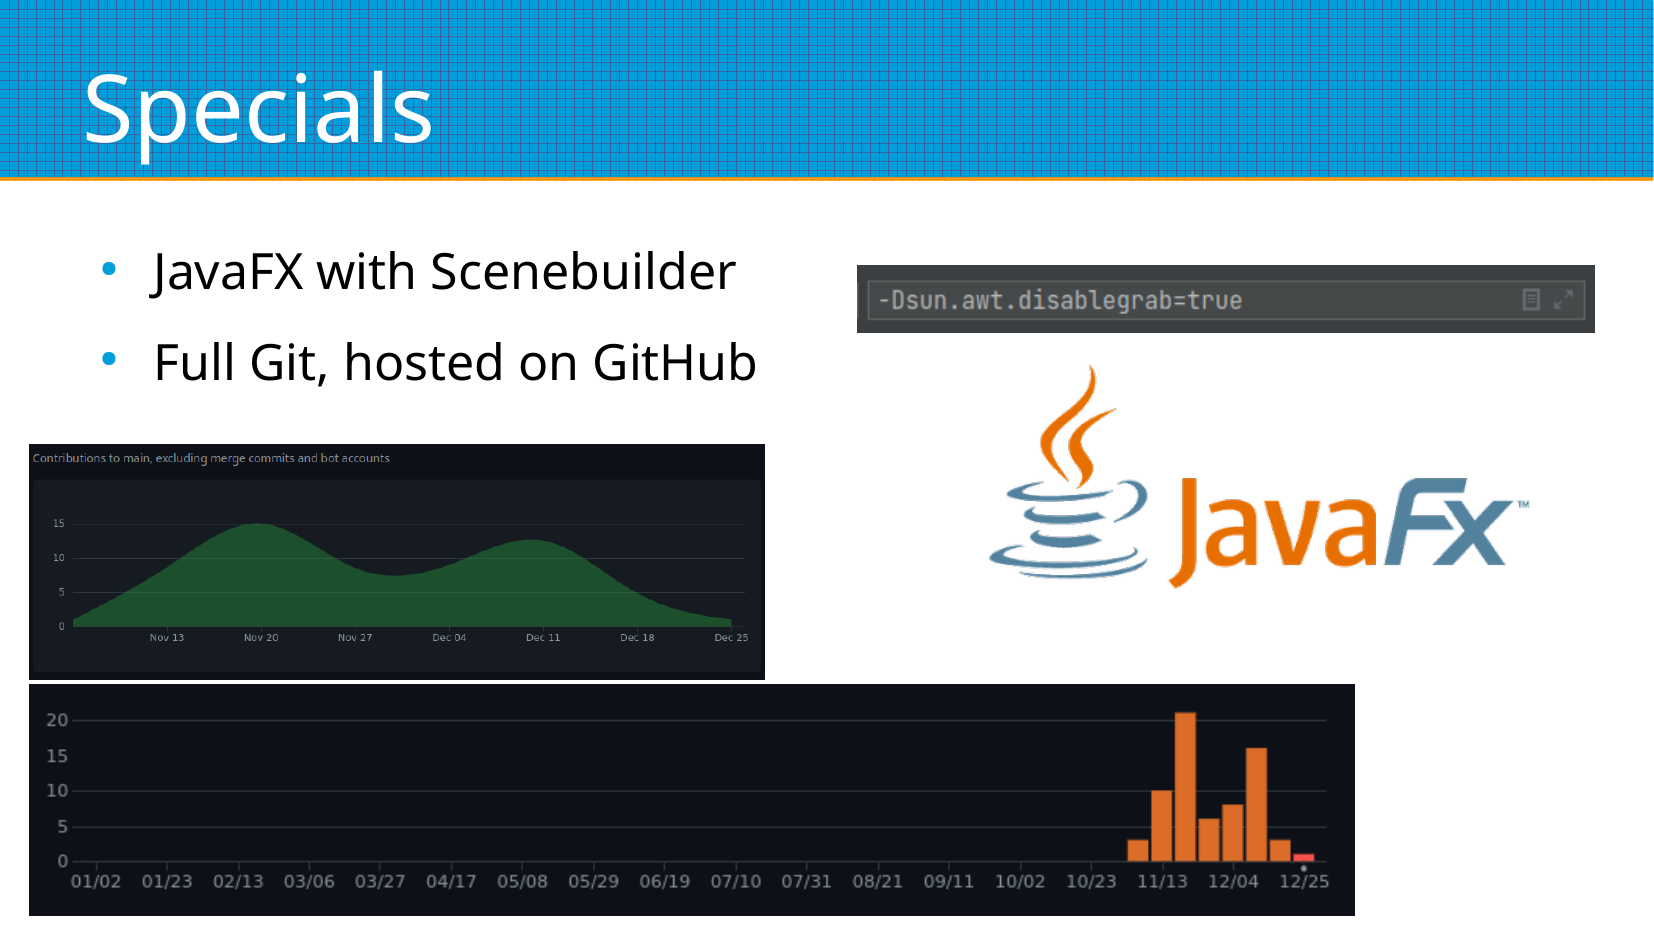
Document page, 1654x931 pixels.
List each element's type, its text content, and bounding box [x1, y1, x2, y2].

picture [985, 361, 1536, 591]
picture [29, 684, 1355, 916]
picture [29, 444, 765, 680]
list JavaFX with Scenebuilder Full Git, hosted on GitHub [82, 236, 1563, 811]
title Specials [82, 14, 1571, 171]
picture [857, 265, 1595, 333]
